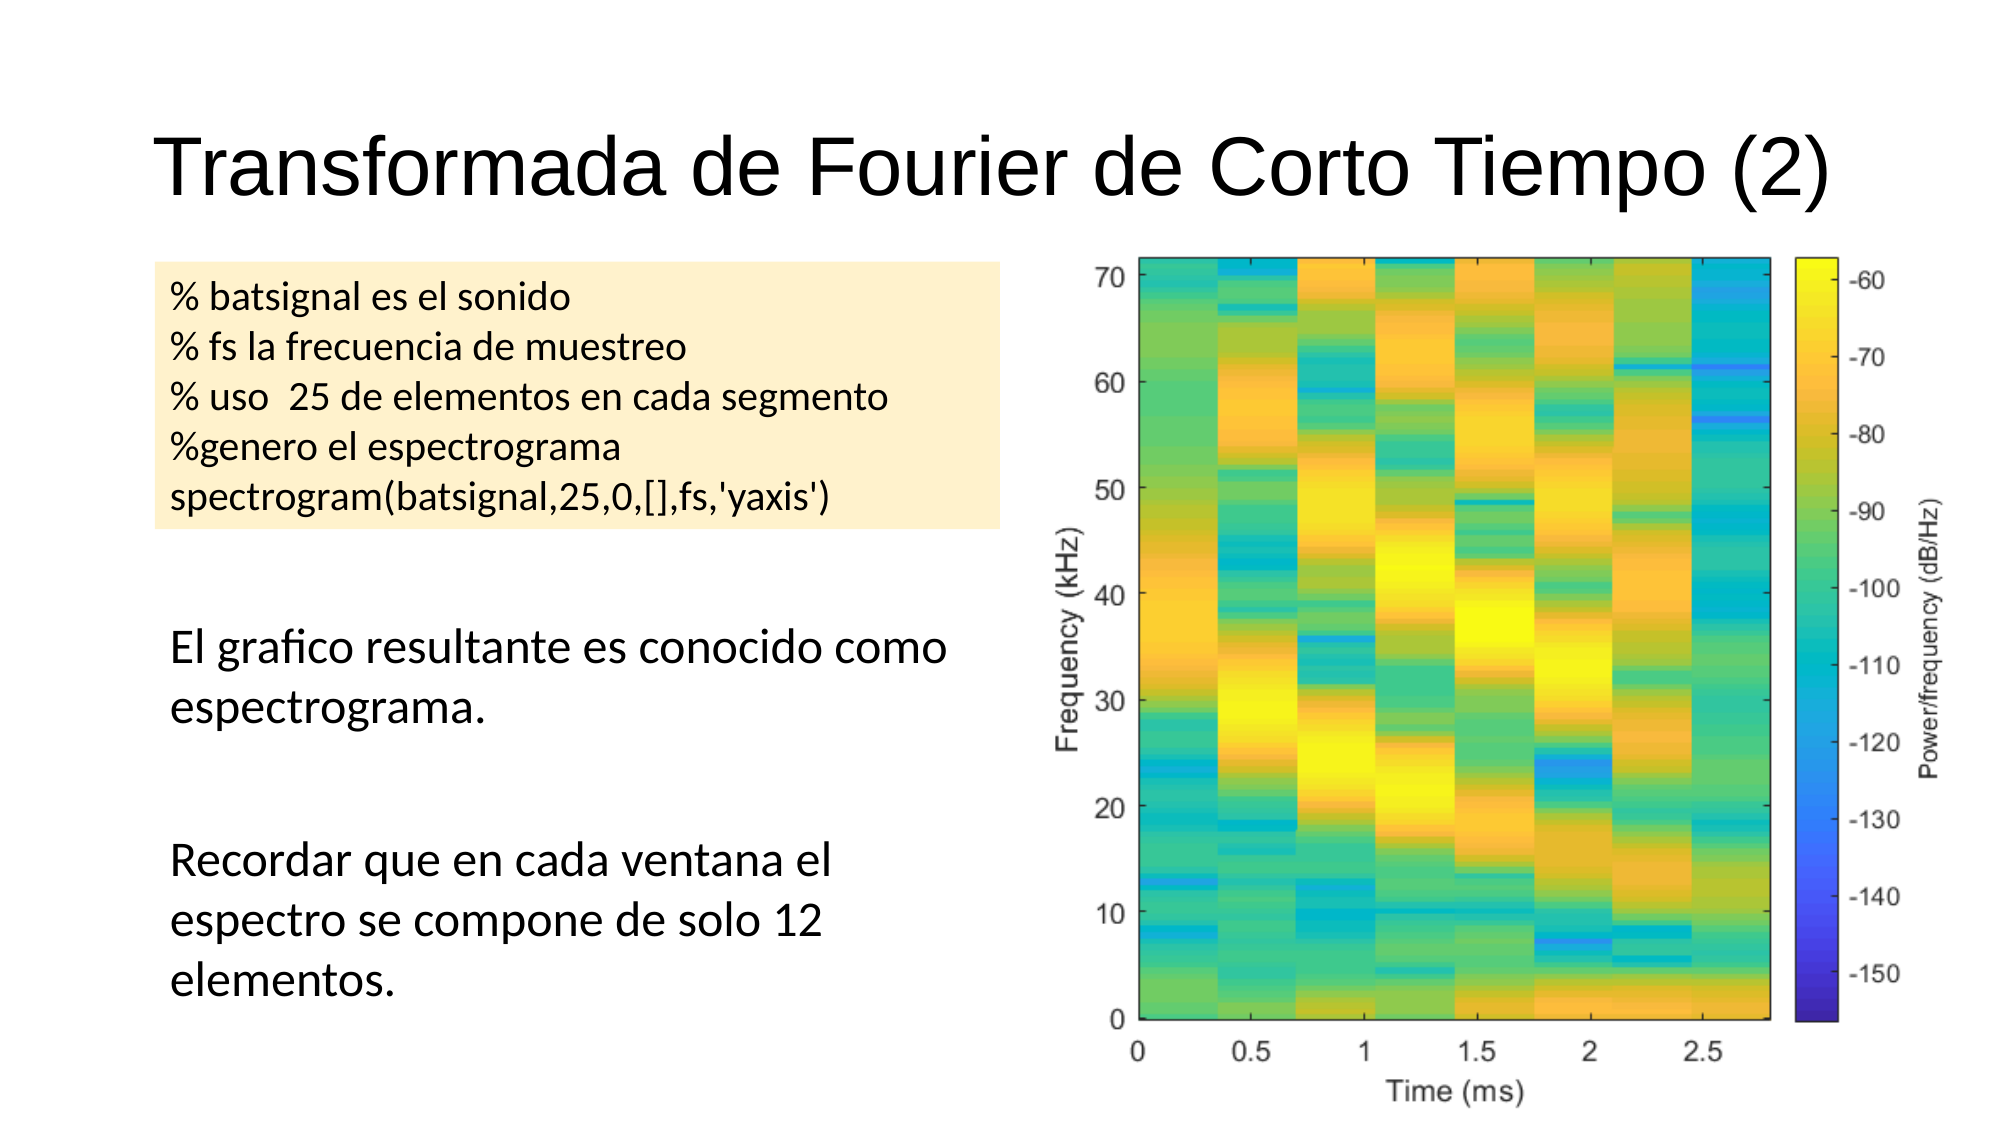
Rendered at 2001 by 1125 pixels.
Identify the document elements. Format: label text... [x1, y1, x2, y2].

text_box % batsignal es el sonido % fs la frecuencia de muestreo % uso 25 de elementos en cada segmento %genero el espectrograma spectrogram(batsignal,25,0,[],fs,'yaxis') [154, 261, 1000, 530]
picture [1032, 235, 1973, 1125]
title Transformada de Fourier de Corto Tiempo (2) [137, 59, 1863, 278]
text_box El grafico resultante es conocido como espectrograma. [155, 606, 1000, 741]
text_box Recordar que en cada ventana el espectro se compone de solo 12 elementos. [155, 819, 1000, 1014]
